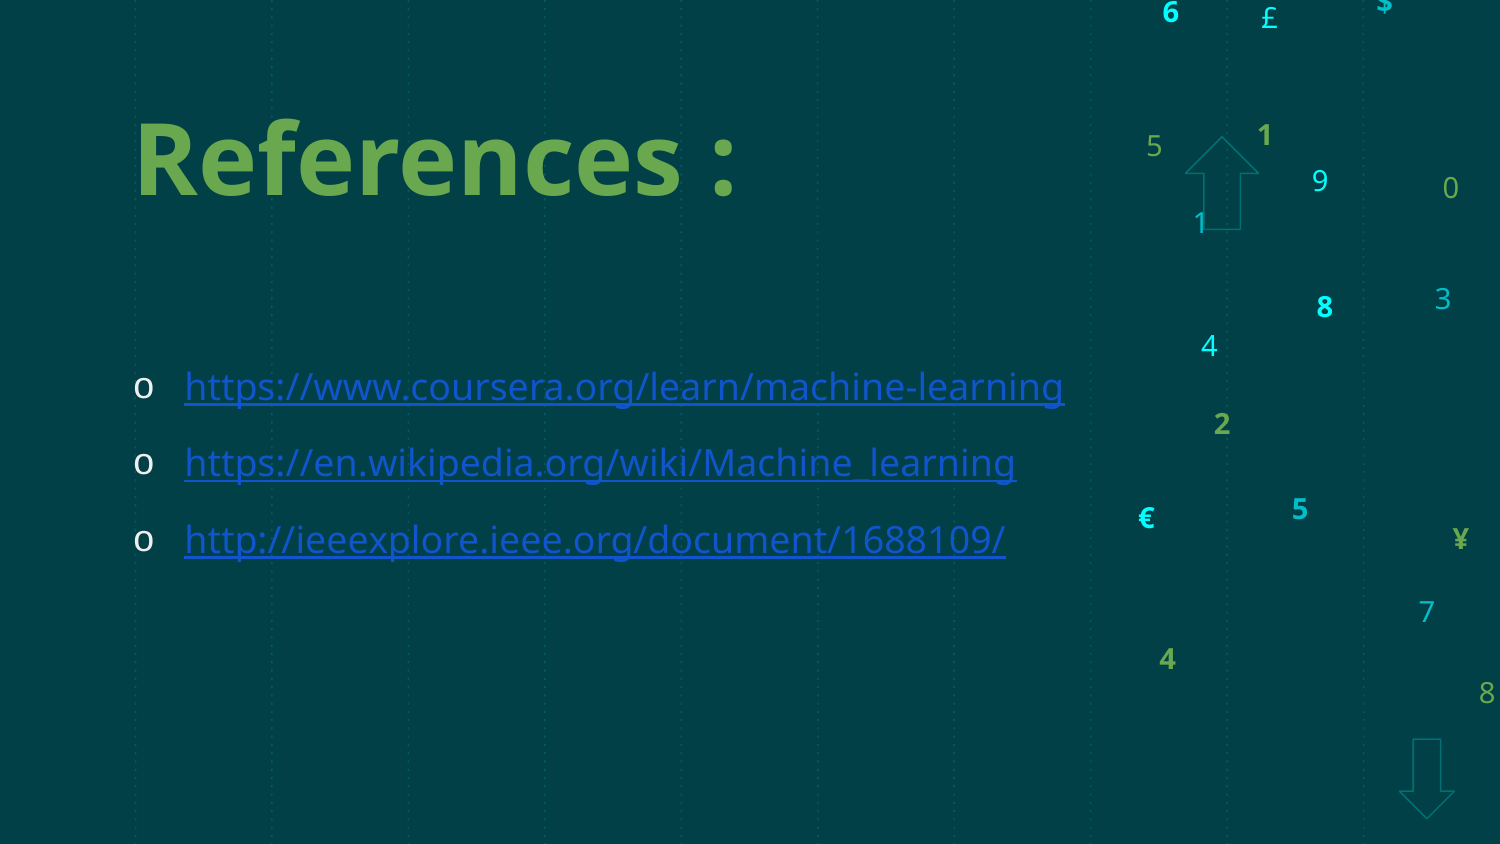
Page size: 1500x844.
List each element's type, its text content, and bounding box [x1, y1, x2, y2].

list https://www.coursera.org/learn/machine-learning https://en.wikipedia.org/wiki/Machine_learning http://ieeexplore.ieee.org/document/1688109/ [117, 322, 1131, 820]
title References : [117, 115, 966, 231]
